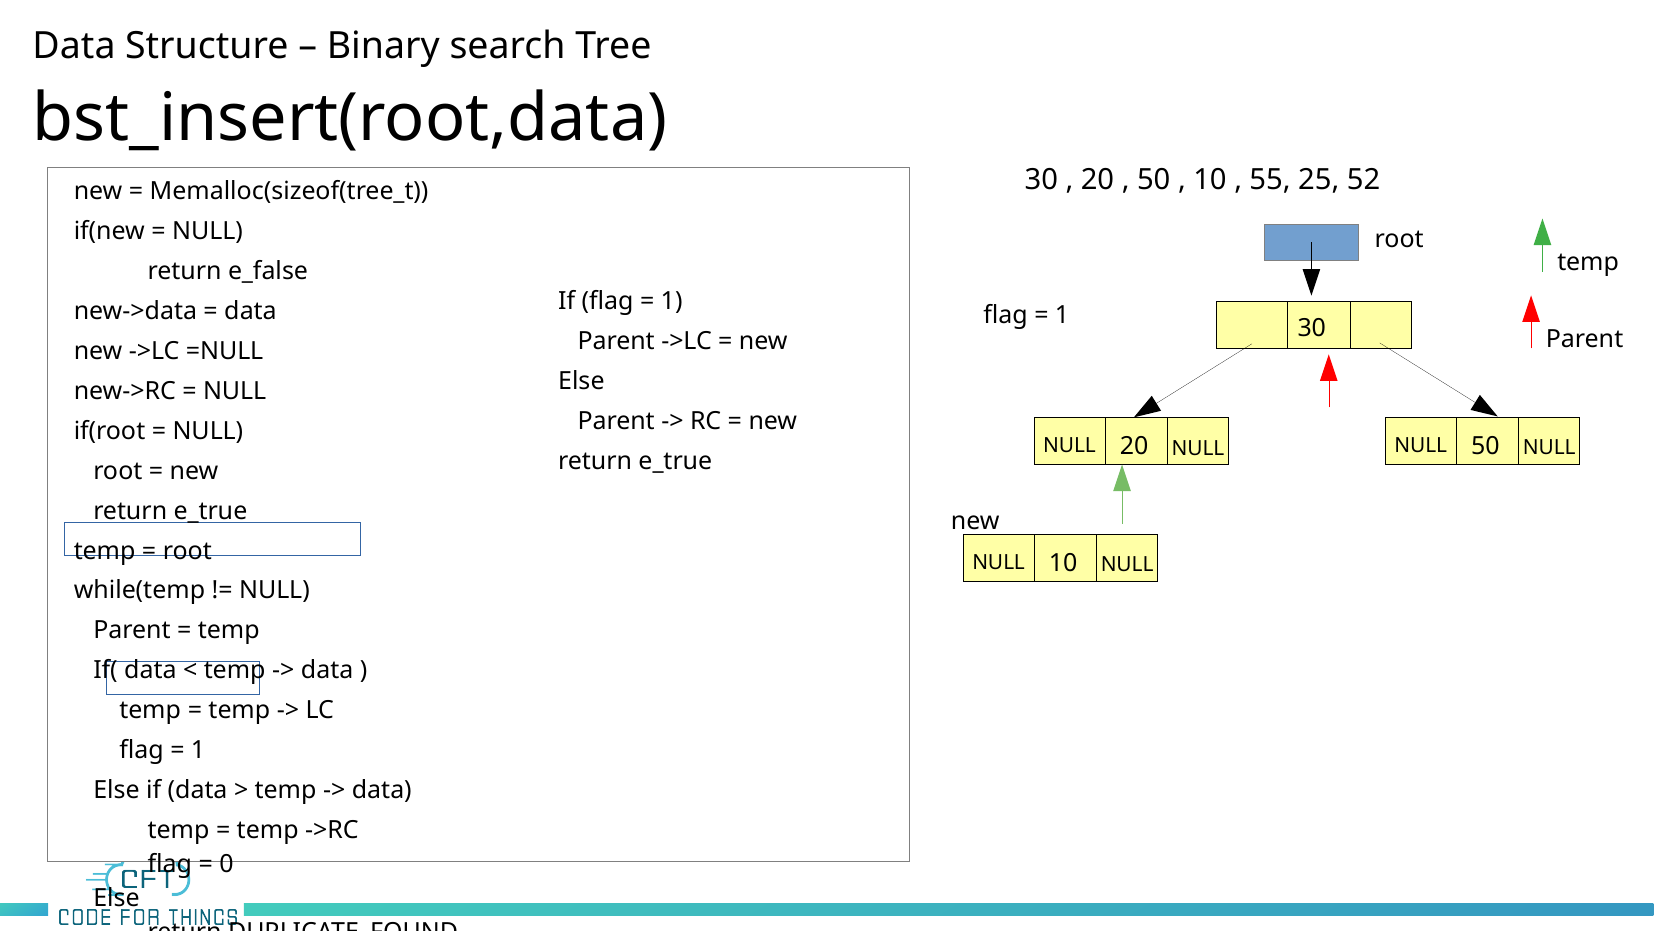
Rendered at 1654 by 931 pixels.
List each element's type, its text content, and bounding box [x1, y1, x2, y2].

text_box If (flag = 1) Parent ->LC = new Else Parent -> RC = new return e_true [543, 275, 863, 496]
text_box [1288, 301, 1350, 349]
picture [59, 866, 237, 925]
text_box 30 [1282, 302, 1345, 347]
text_box new [936, 495, 1018, 540]
text_box flag = 1 [968, 288, 1111, 334]
text_box 30 , 20 , 50 , 10 , 55, 25, 52 [1009, 141, 1536, 201]
text_box 50 [1456, 420, 1519, 465]
title Data Structure – Binary search Tree bst_insert(root,data) [32, 12, 1184, 166]
text_box NULL [1508, 425, 1592, 465]
text_box 20 [1105, 420, 1167, 465]
text_box [1519, 417, 1580, 425]
text_box NULL [1086, 542, 1170, 582]
text_box [1034, 417, 1105, 423]
text_box NULL [957, 540, 1041, 580]
text_box NULL [1379, 422, 1464, 463]
text_box new = Memalloc(sizeof(tree_t)) if(new = NULL) return e_false new->data = data new ->LC =NULL new->RC = NULL if(root = NULL) root = new return e_true temp = root while(temp != NULL) Parent = temp If( data < temp -> data ) temp = temp -> LC flag = 1 Else if (data > temp -> data) temp = temp ->RC flag = 0 Else return DUPLICATE_FOUND [59, 166, 603, 866]
text_box NULL [1028, 423, 1112, 463]
text_box Parent [1531, 313, 1641, 358]
text_box [1216, 301, 1287, 349]
text_box [1351, 301, 1412, 349]
text_box [1018, 534, 1034, 540]
text_box [1168, 417, 1229, 425]
text_box 10 [1034, 537, 1096, 582]
text_box [47, 167, 59, 862]
text_box [1385, 417, 1456, 422]
text_box root [1359, 212, 1440, 258]
text_box [1264, 224, 1359, 261]
text_box [1097, 534, 1158, 542]
text_box temp [1542, 236, 1638, 281]
text_box [603, 167, 910, 862]
text_box NULL [1156, 425, 1241, 465]
